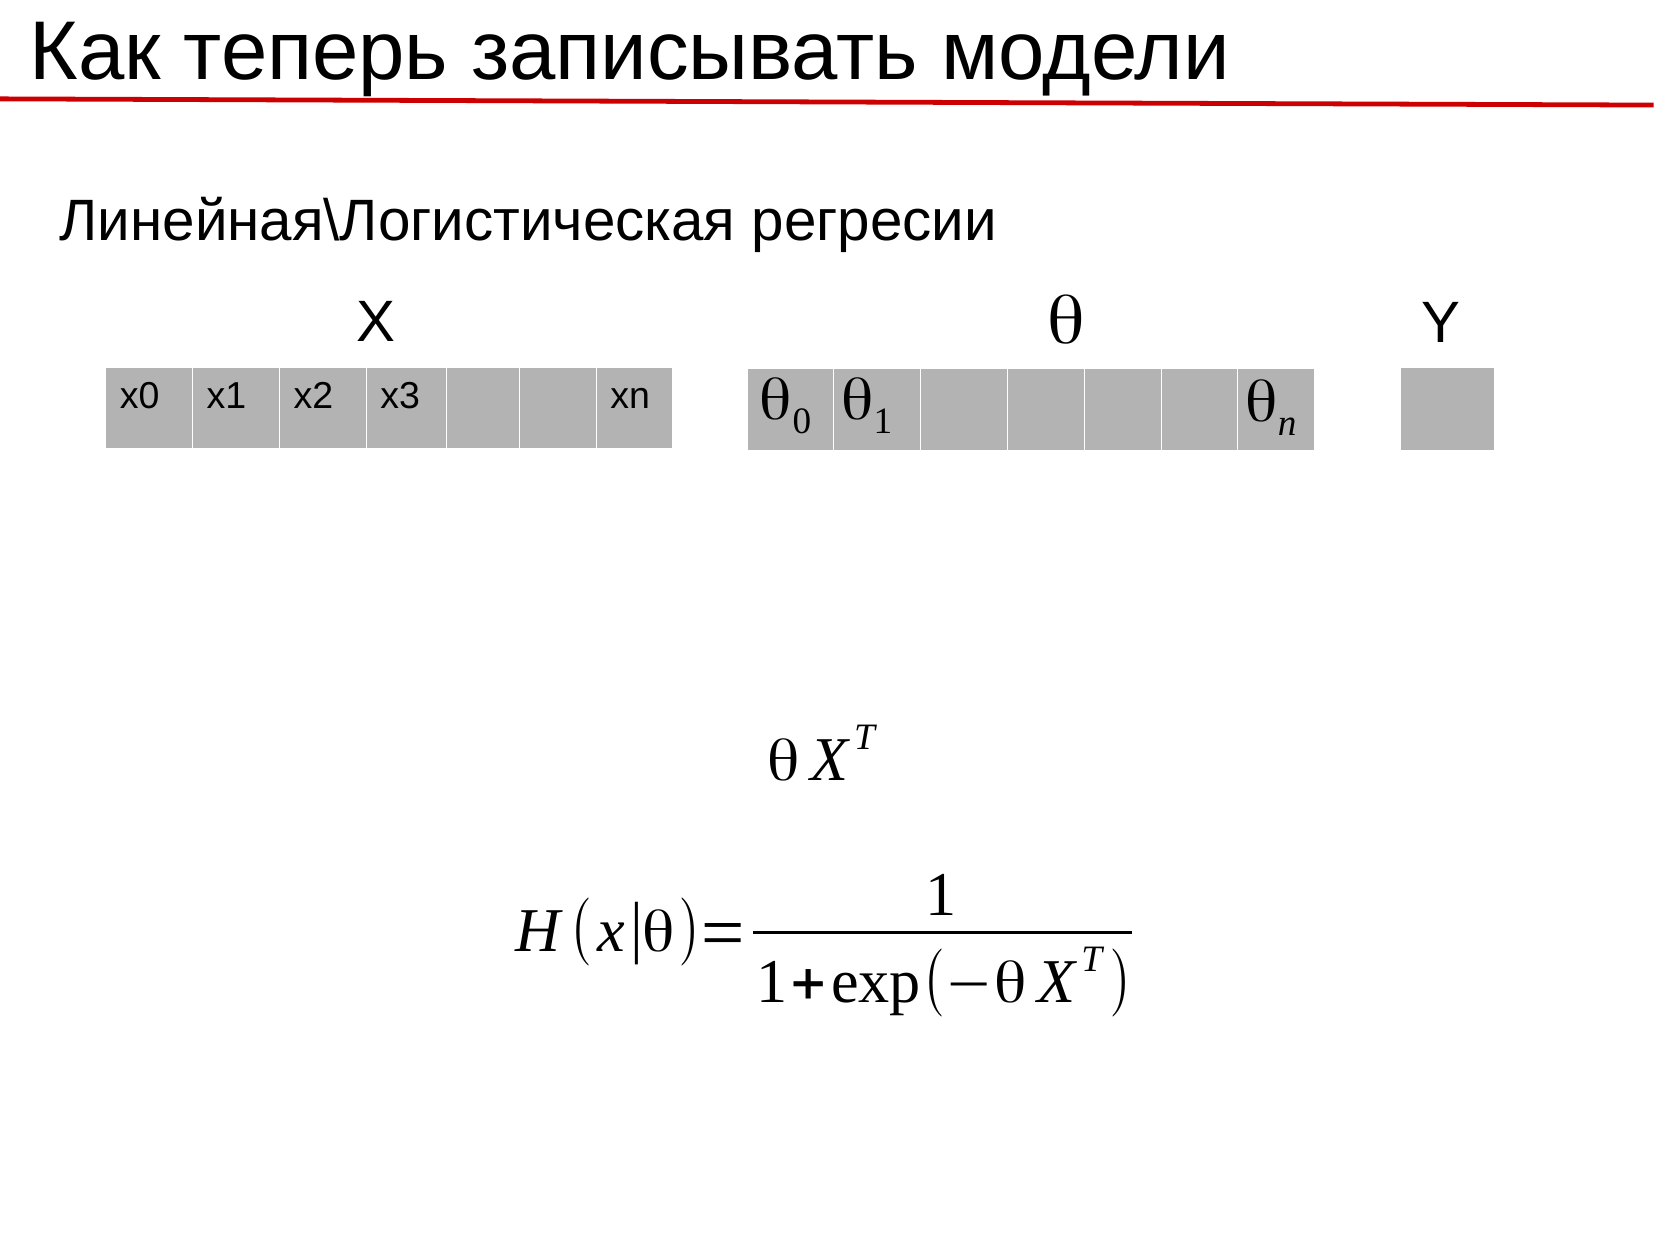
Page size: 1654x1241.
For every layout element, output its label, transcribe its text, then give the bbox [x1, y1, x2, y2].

table_header [1401, 368, 1494, 450]
table_header [748, 369, 833, 450]
table_header [1085, 369, 1161, 450]
table_header x2 [280, 368, 366, 448]
text_box Линейная\Логистическая регресии [45, 180, 1021, 260]
table_header x3 [367, 368, 446, 448]
table_header x0 [106, 368, 192, 448]
table_header x1 [193, 368, 279, 448]
table_header [1238, 369, 1314, 450]
table_header [447, 368, 519, 448]
chart [1041, 290, 1092, 348]
table_header [520, 368, 596, 448]
table_header xn [597, 368, 672, 448]
chart [753, 374, 819, 442]
title Как теперь записывать модели [29, 2, 1335, 99]
text_box Y [1406, 281, 1542, 362]
chart [1239, 376, 1304, 445]
chart [760, 717, 886, 796]
table_header [1162, 369, 1237, 450]
text_box X [341, 281, 477, 362]
table_header [834, 369, 920, 450]
chart [506, 859, 1141, 1021]
table_header [1008, 369, 1084, 450]
table_header [921, 369, 1007, 450]
chart [834, 374, 898, 442]
